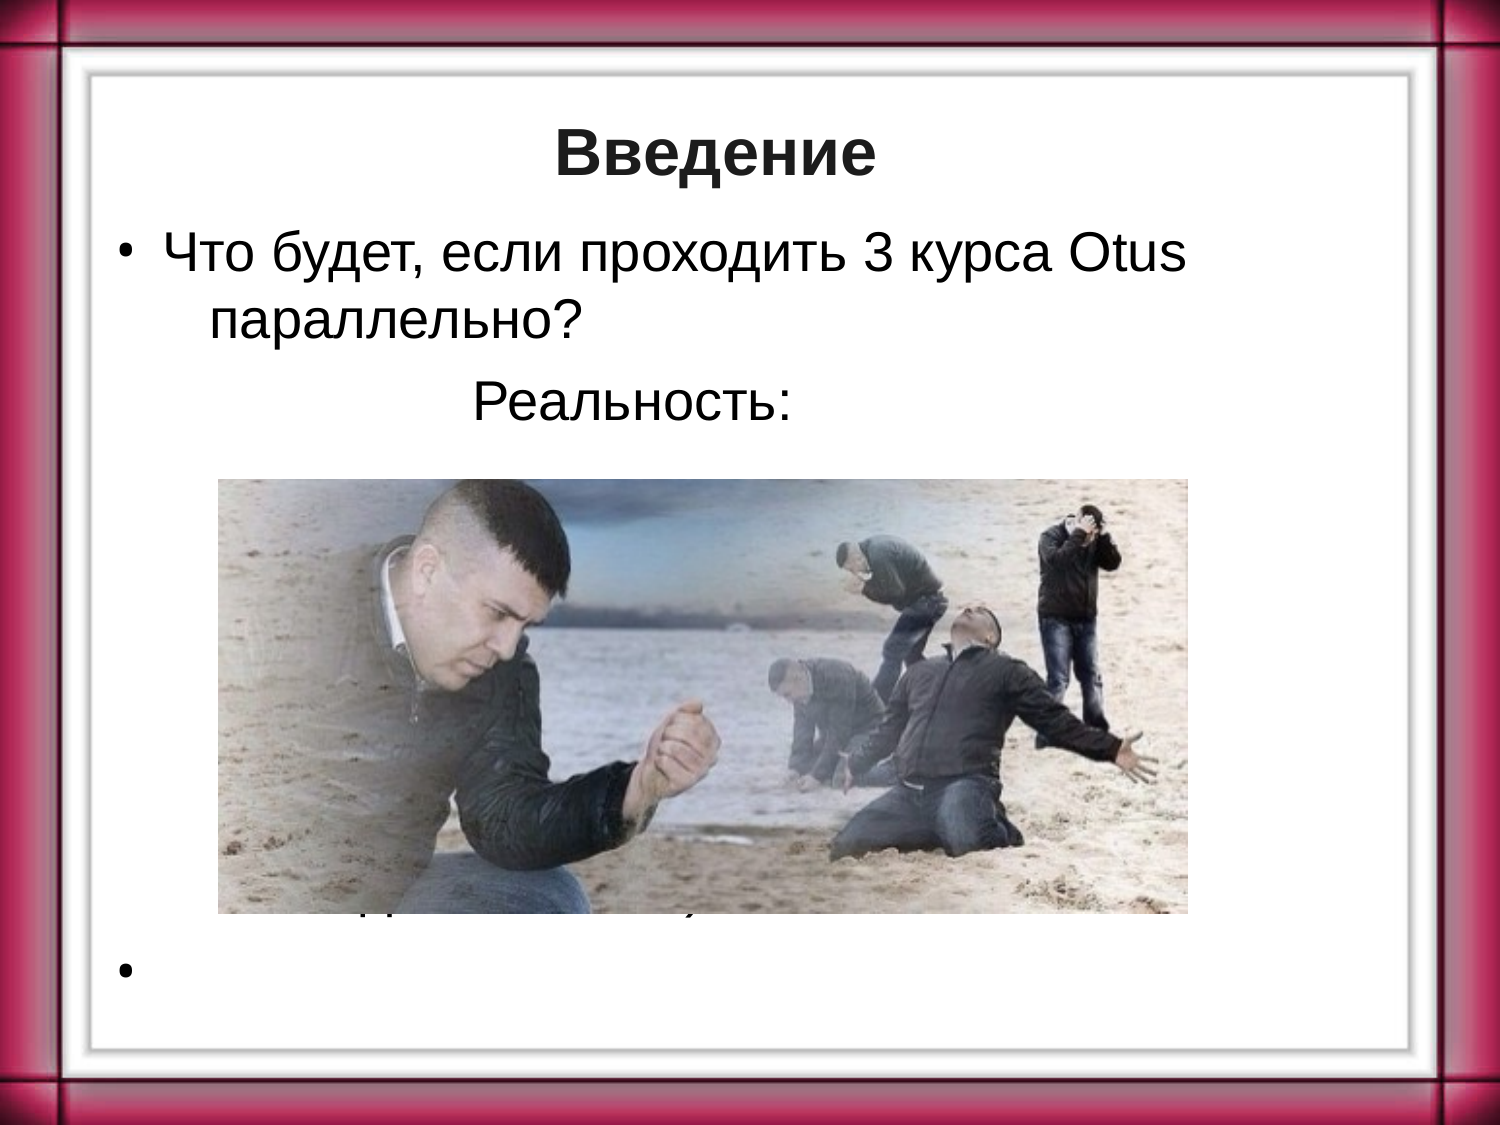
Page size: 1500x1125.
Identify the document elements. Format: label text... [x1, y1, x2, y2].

list Что будет, если проходить 3 курса Otus параллельно? Реальность: Не делайте так!) [100, 208, 1388, 929]
title Введение [103, 75, 1329, 197]
picture [218, 479, 1188, 914]
